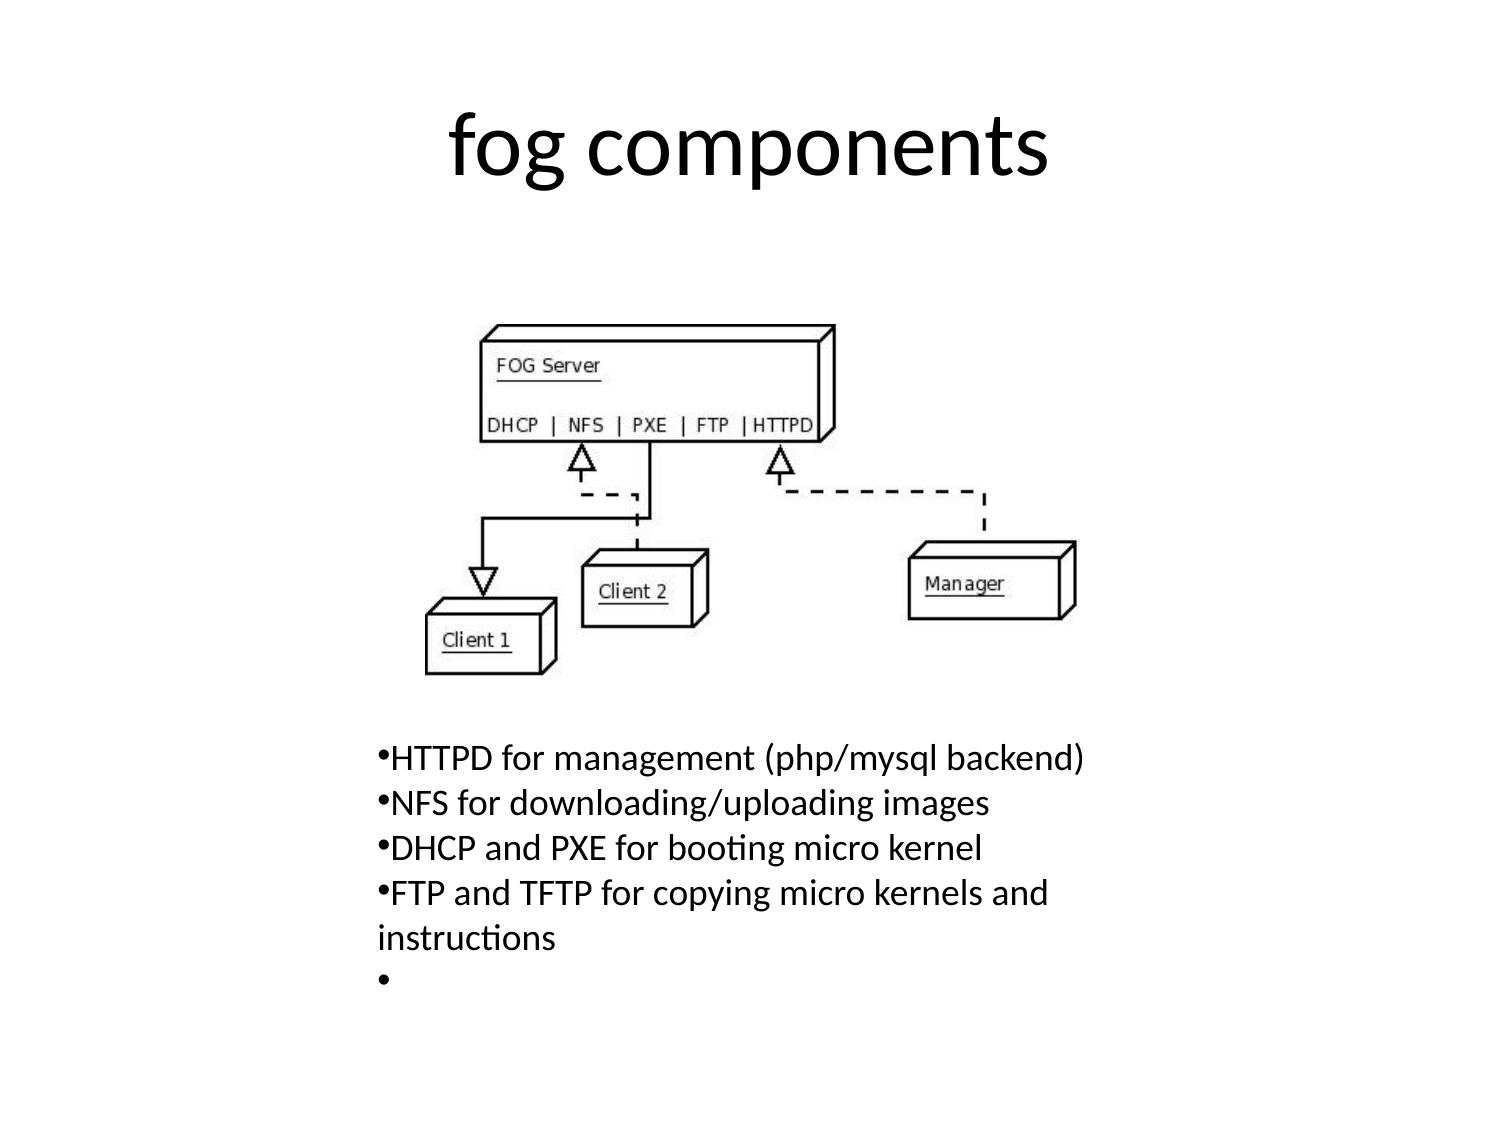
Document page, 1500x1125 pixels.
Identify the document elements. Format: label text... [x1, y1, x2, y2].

title fog components [75, 45, 1426, 233]
text_box HTTPD for management (php/mysql backend) NFS for downloading/uploading images DHCP and PXE for booting micro kernel FTP and TFTP for copying micro kernels and instructions [362, 725, 1110, 1013]
picture [425, 324, 1080, 677]
